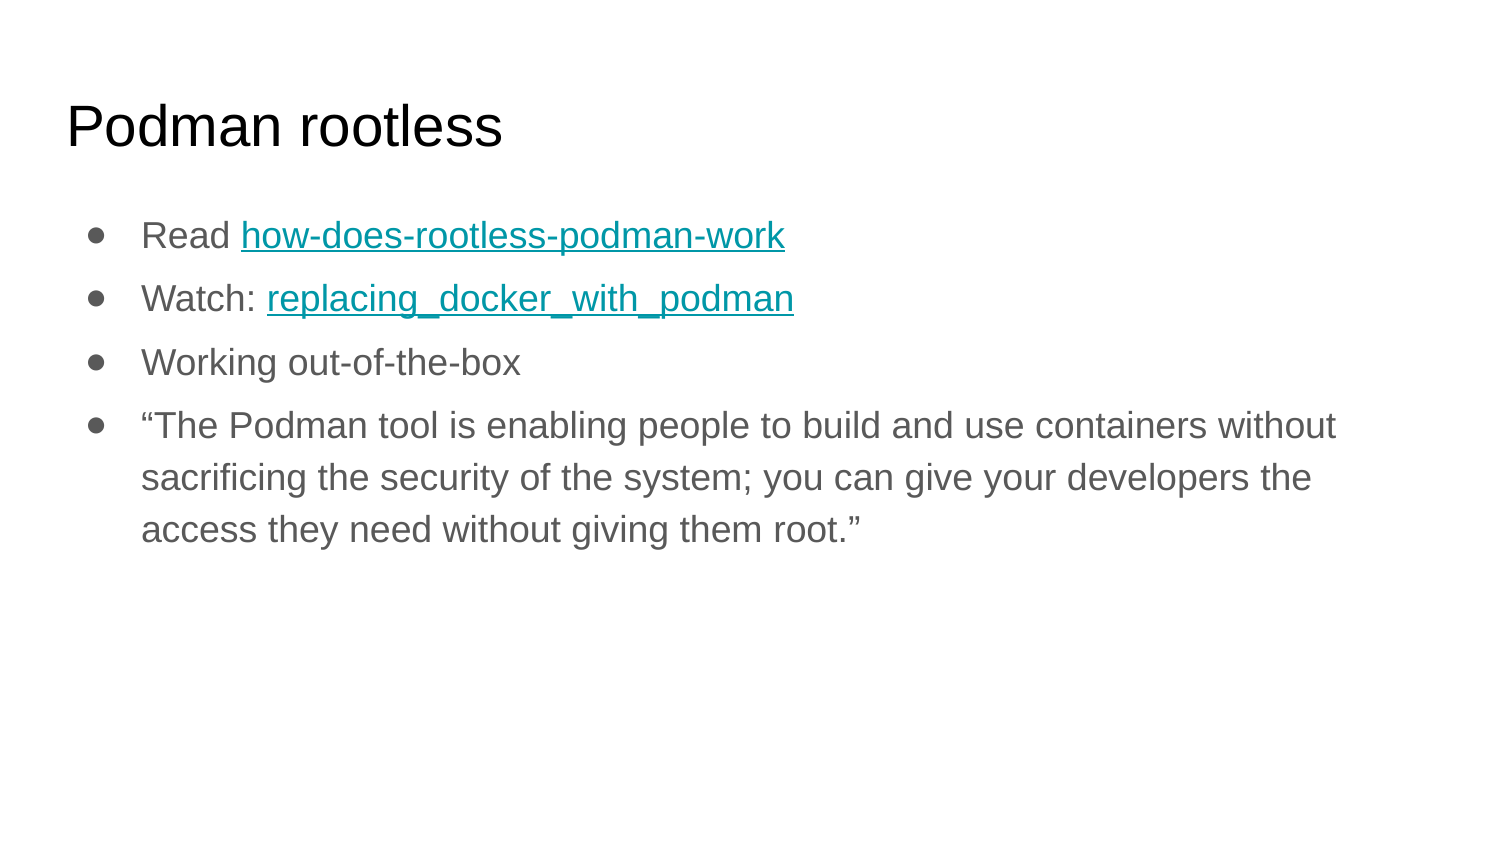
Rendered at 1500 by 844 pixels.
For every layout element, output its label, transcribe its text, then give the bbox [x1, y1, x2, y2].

list Read how-does-rootless-podman-work Watch: replacing_docker_with_podman Working out-of-the-box “The Podman tool is enabling people to build and use containers without sacrificing the security of the system; you can give your developers the access they need without giving them root.” [51, 189, 1449, 750]
title Podman rootless [51, 72, 1449, 167]
